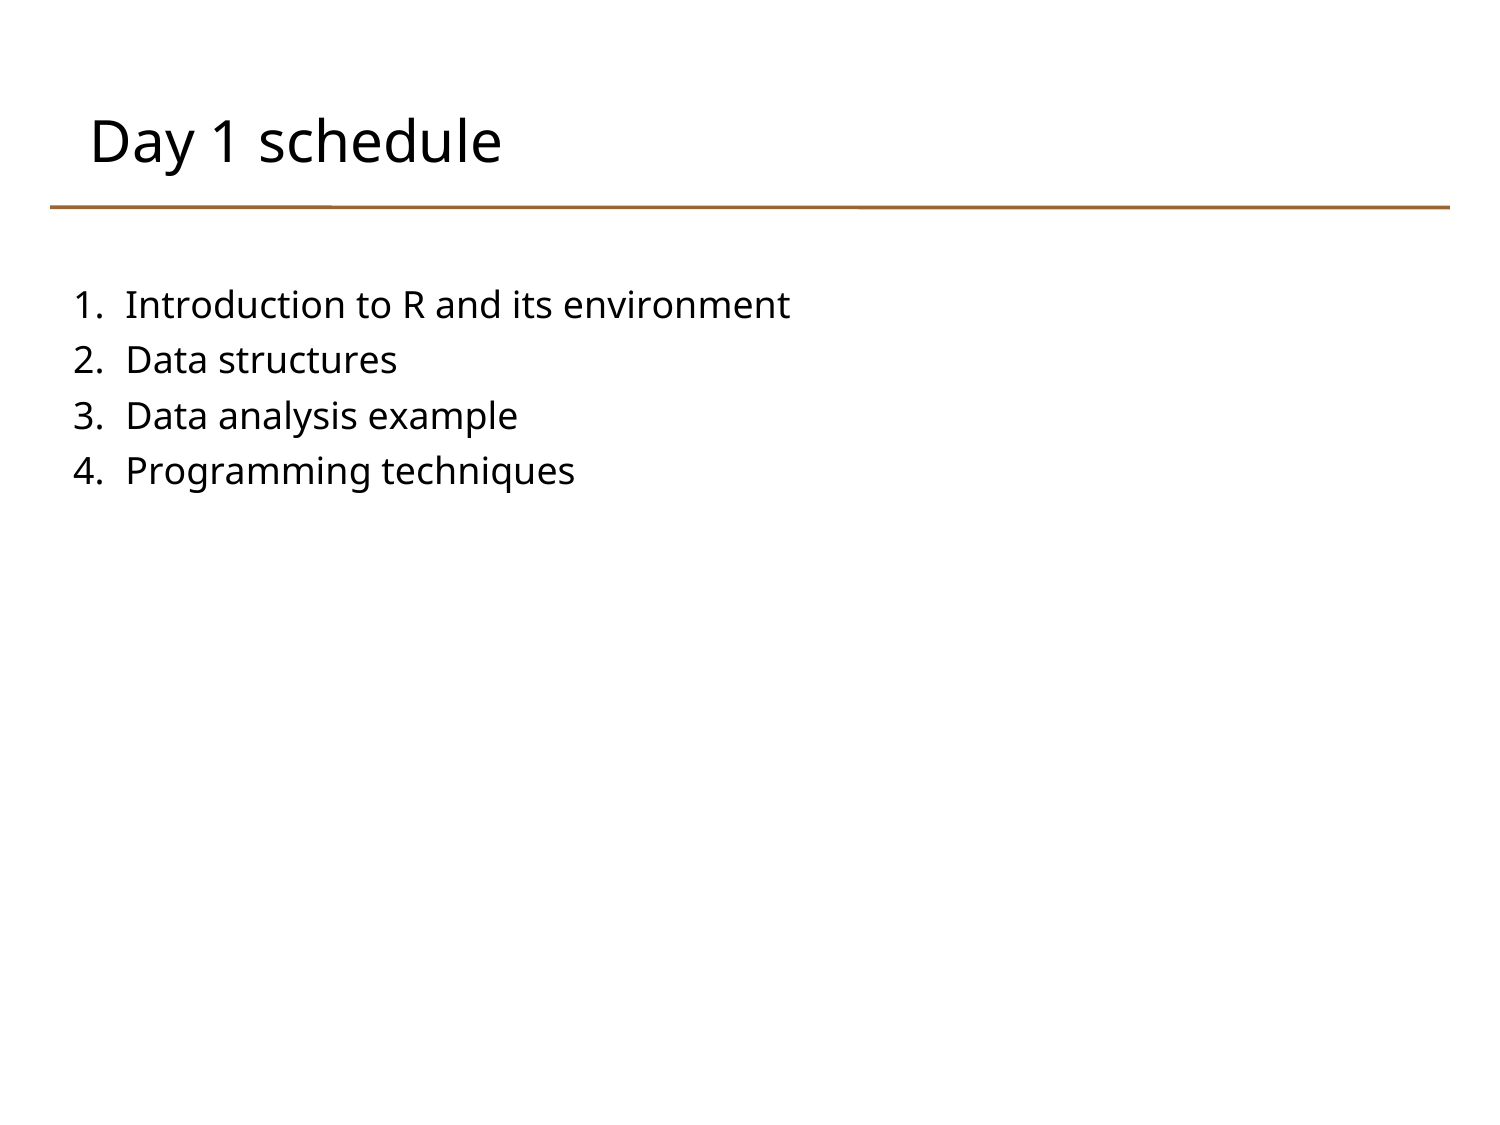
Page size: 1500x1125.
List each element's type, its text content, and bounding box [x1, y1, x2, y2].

text_box Day 1 schedule [75, 44, 1425, 233]
text_box Introduction to R and its environment Data structures Data analysis example Programming techniques [73, 280, 1423, 1023]
